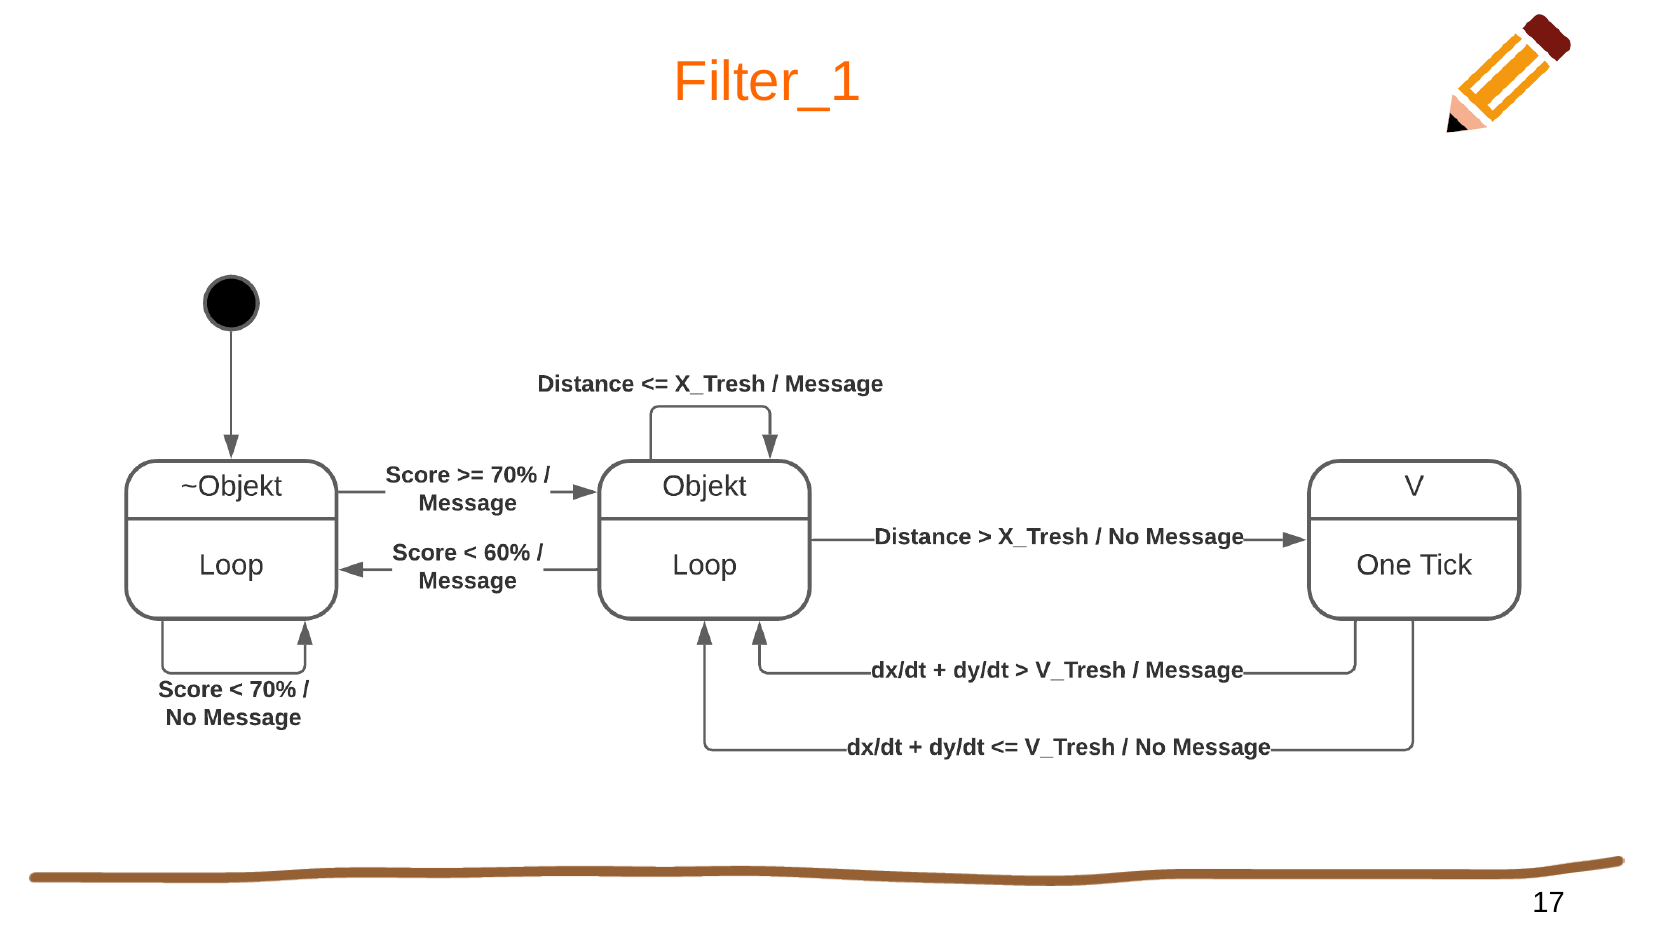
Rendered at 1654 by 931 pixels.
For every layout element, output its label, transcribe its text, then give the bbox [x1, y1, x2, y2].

picture [29, 187, 1625, 886]
picture [1446, 14, 1571, 133]
title Filter_1 [88, 29, 1447, 133]
